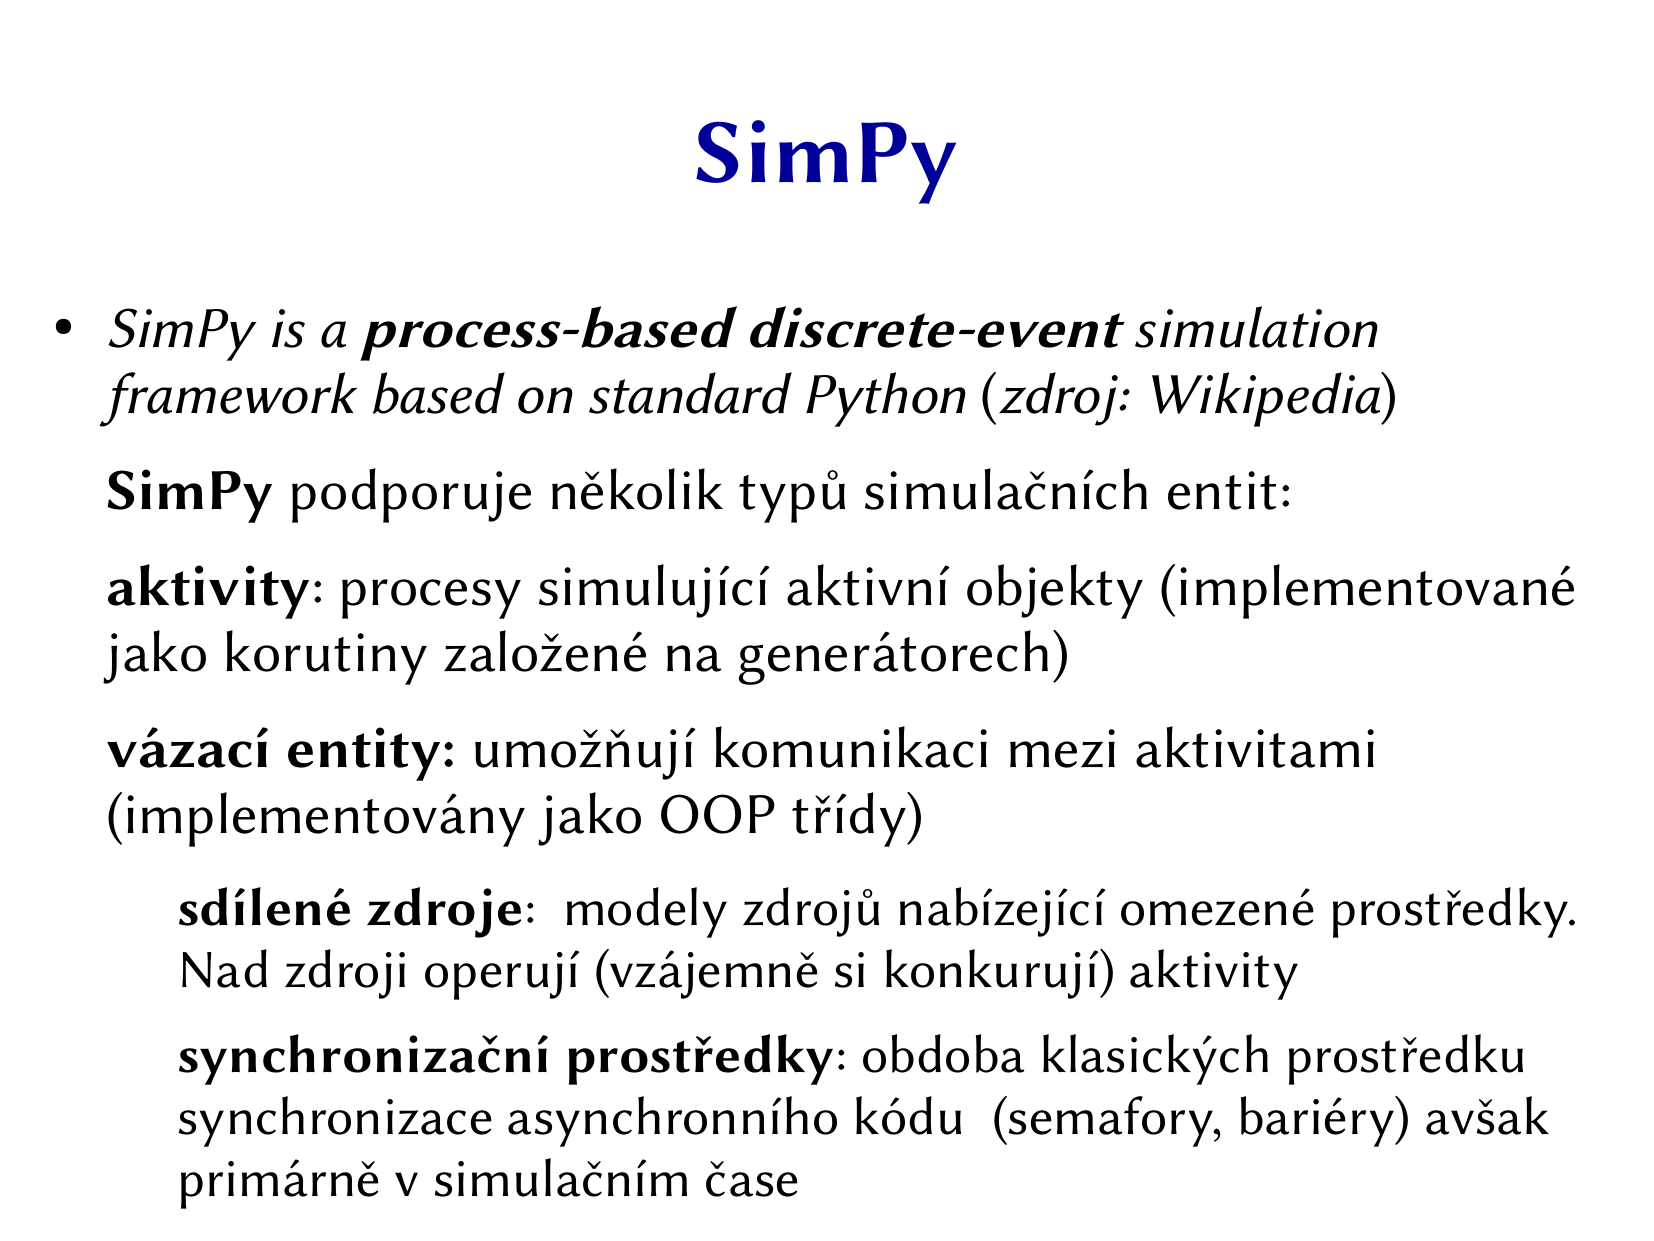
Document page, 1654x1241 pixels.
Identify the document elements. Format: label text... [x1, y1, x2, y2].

list SimPy is a process-based discrete-event simulation framework based on standard Python (zdroj: Wikipedia) SimPy podporuje několik typů simulačních entit: aktivity: procesy simulující aktivní objekty (implementované jako korutiny založené na generátorech) vázací entity: umožňují komunikaci mezi aktivitami (implementovány jako OOP třídy) sdílené zdroje: modely zdrojů nabízející omezené prostředky. Nad zdroji operují (vzájemně si konkurují) aktivity synchronizační prostředky: obdoba klasických prostředku synchronizace asynchronního kódu (semafory, bariéry) avšak primárně v simulačním čase [35, 295, 1630, 1015]
title SimPy [82, 49, 1571, 257]
